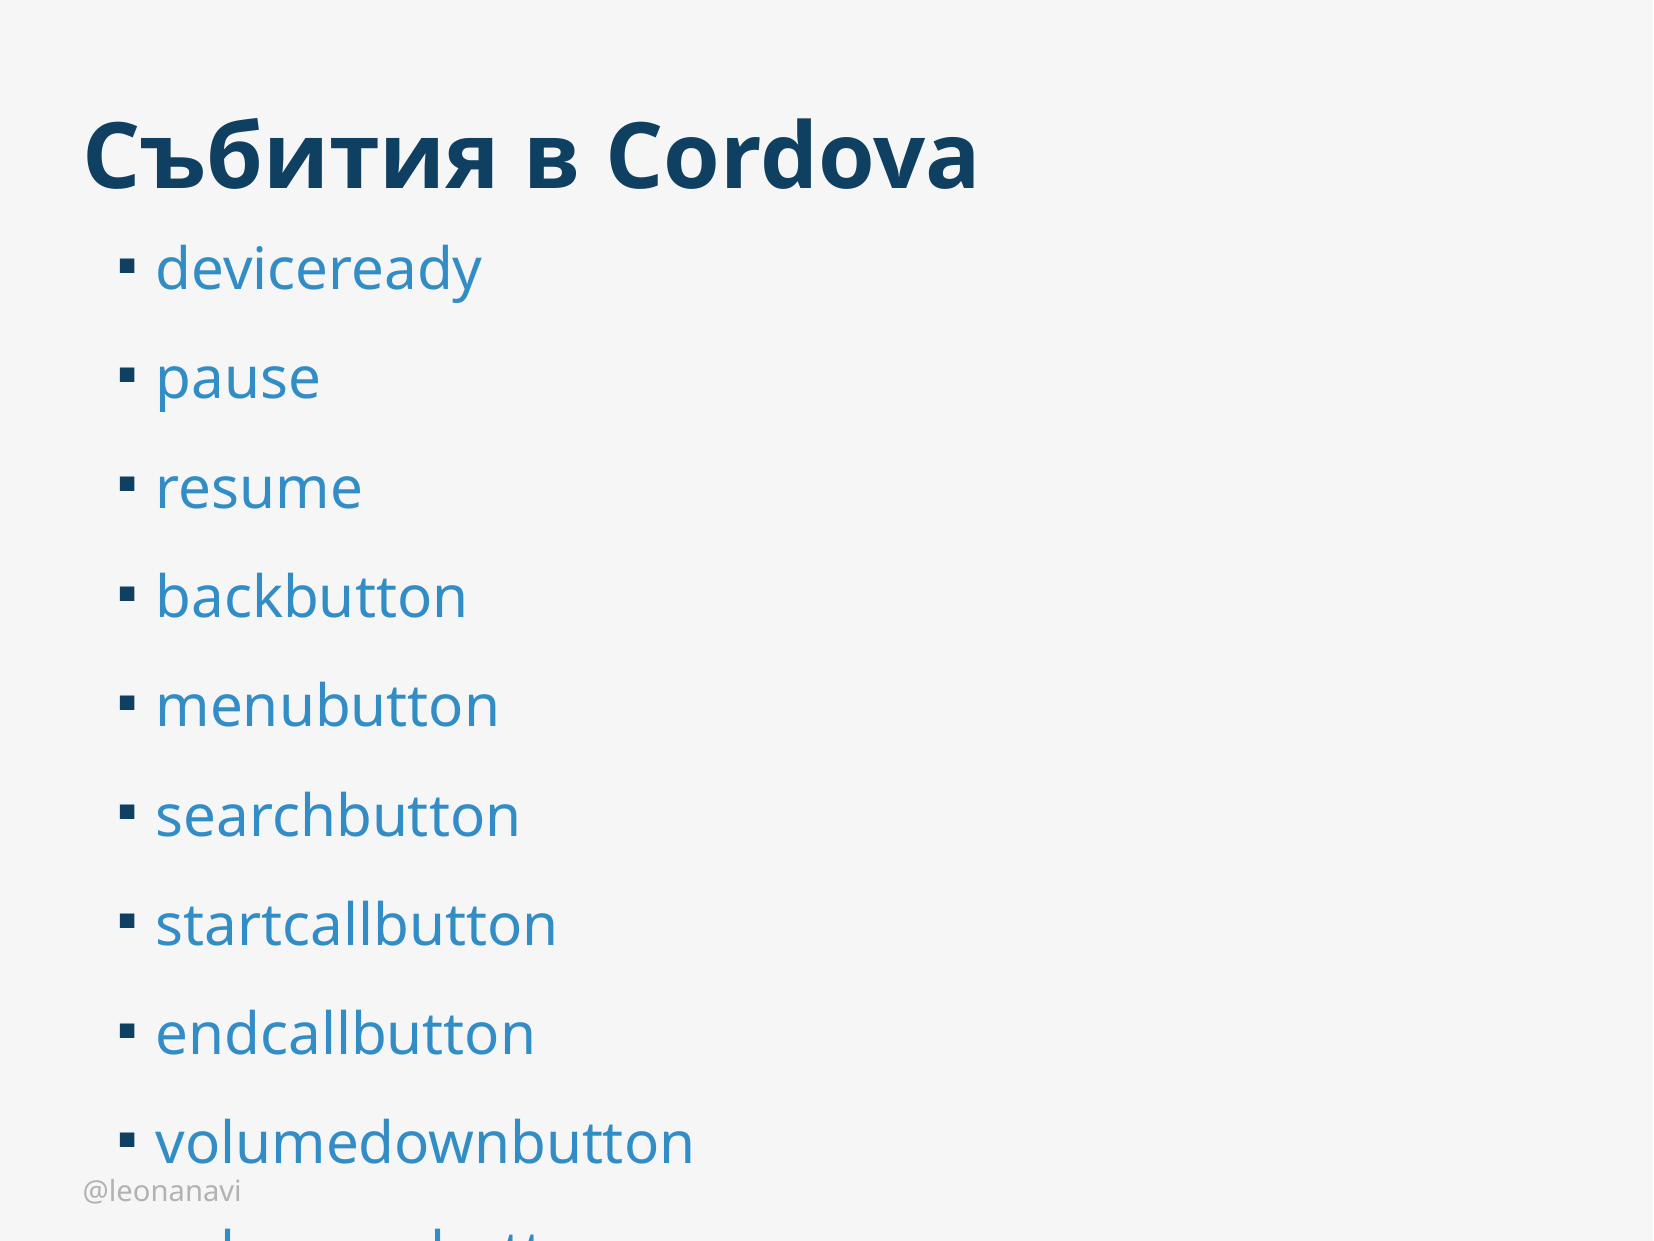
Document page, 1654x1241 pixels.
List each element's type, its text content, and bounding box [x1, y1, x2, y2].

text_box deviceready pause resume backbutton menubutton searchbutton startcallbutton endcallbutton volumedownbutton volumeupbutton [105, 220, 1621, 1241]
title Събития в Cordova [82, 49, 1571, 257]
